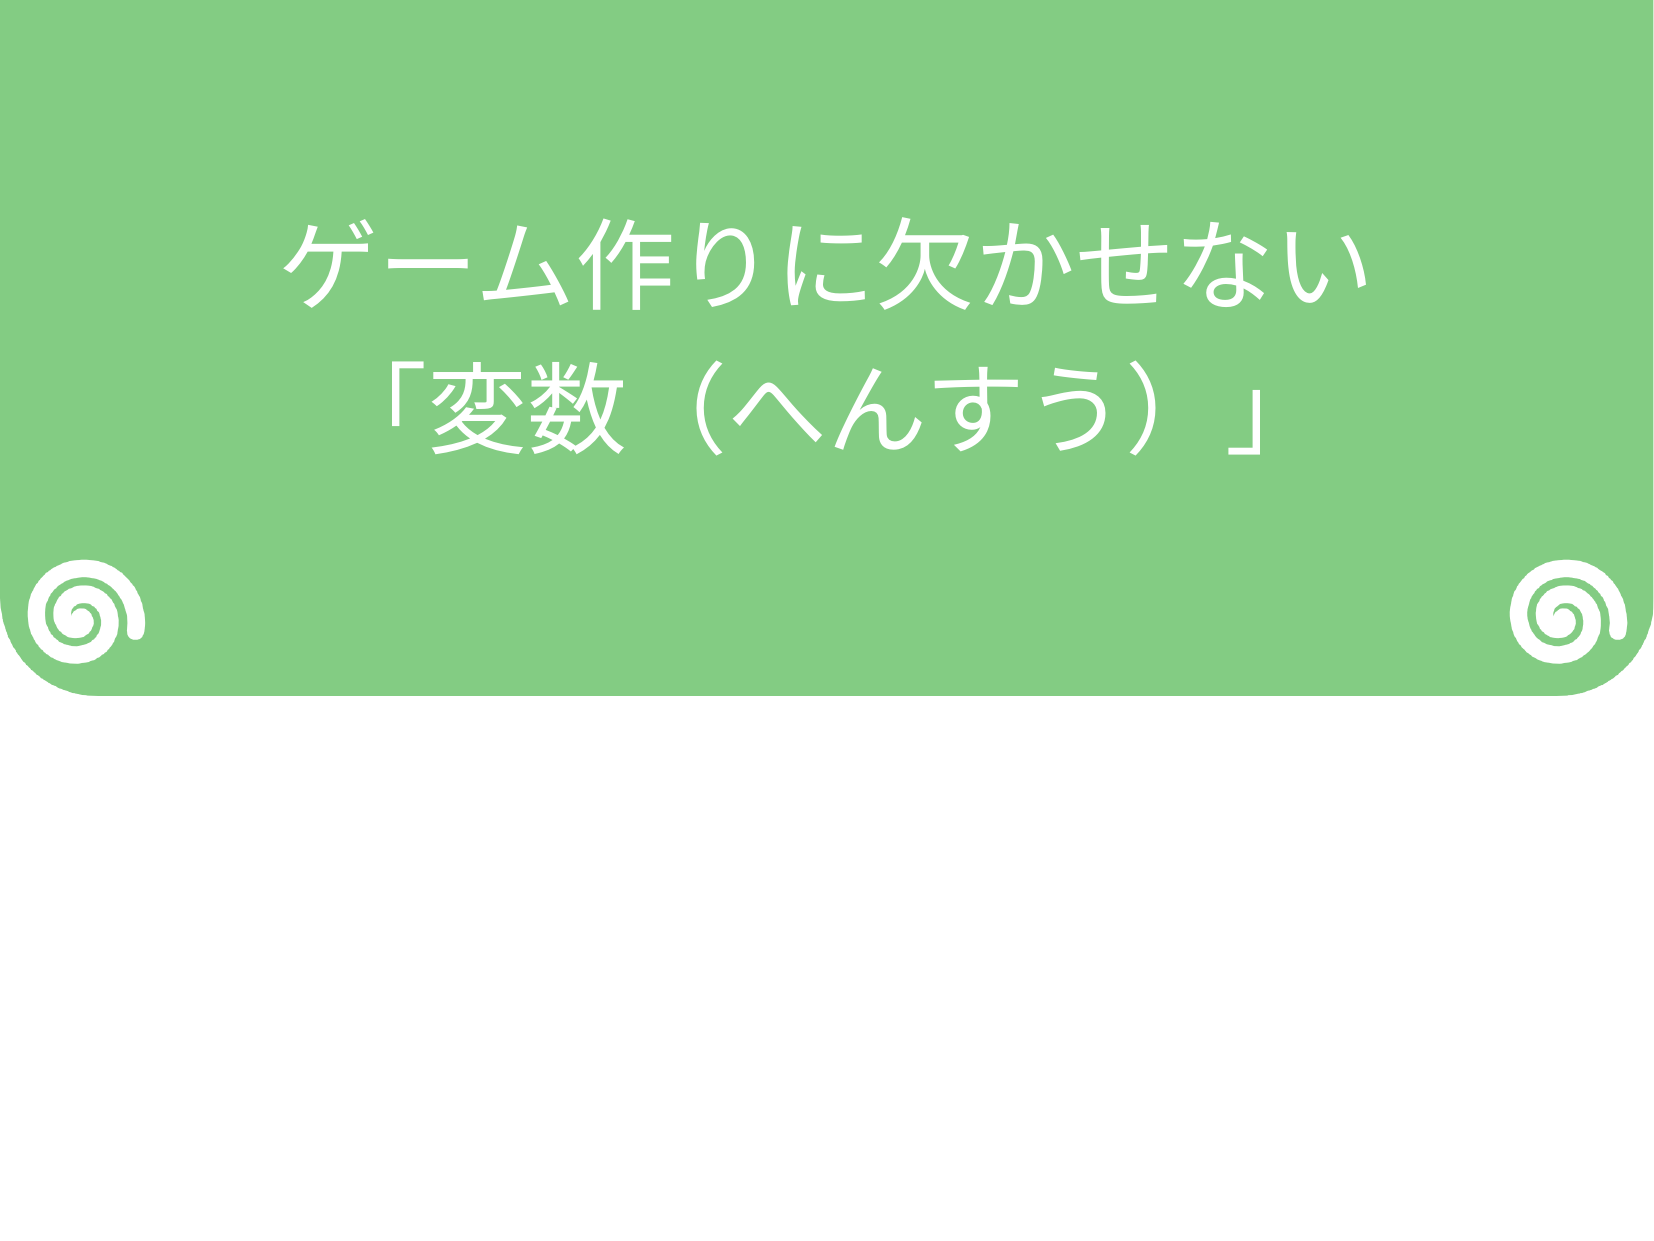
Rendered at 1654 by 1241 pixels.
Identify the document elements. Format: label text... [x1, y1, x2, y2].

title ゲーム作りに欠かせない 「変数（へんすう）」 [82, 191, 1571, 471]
picture [0, 0, 1654, 696]
